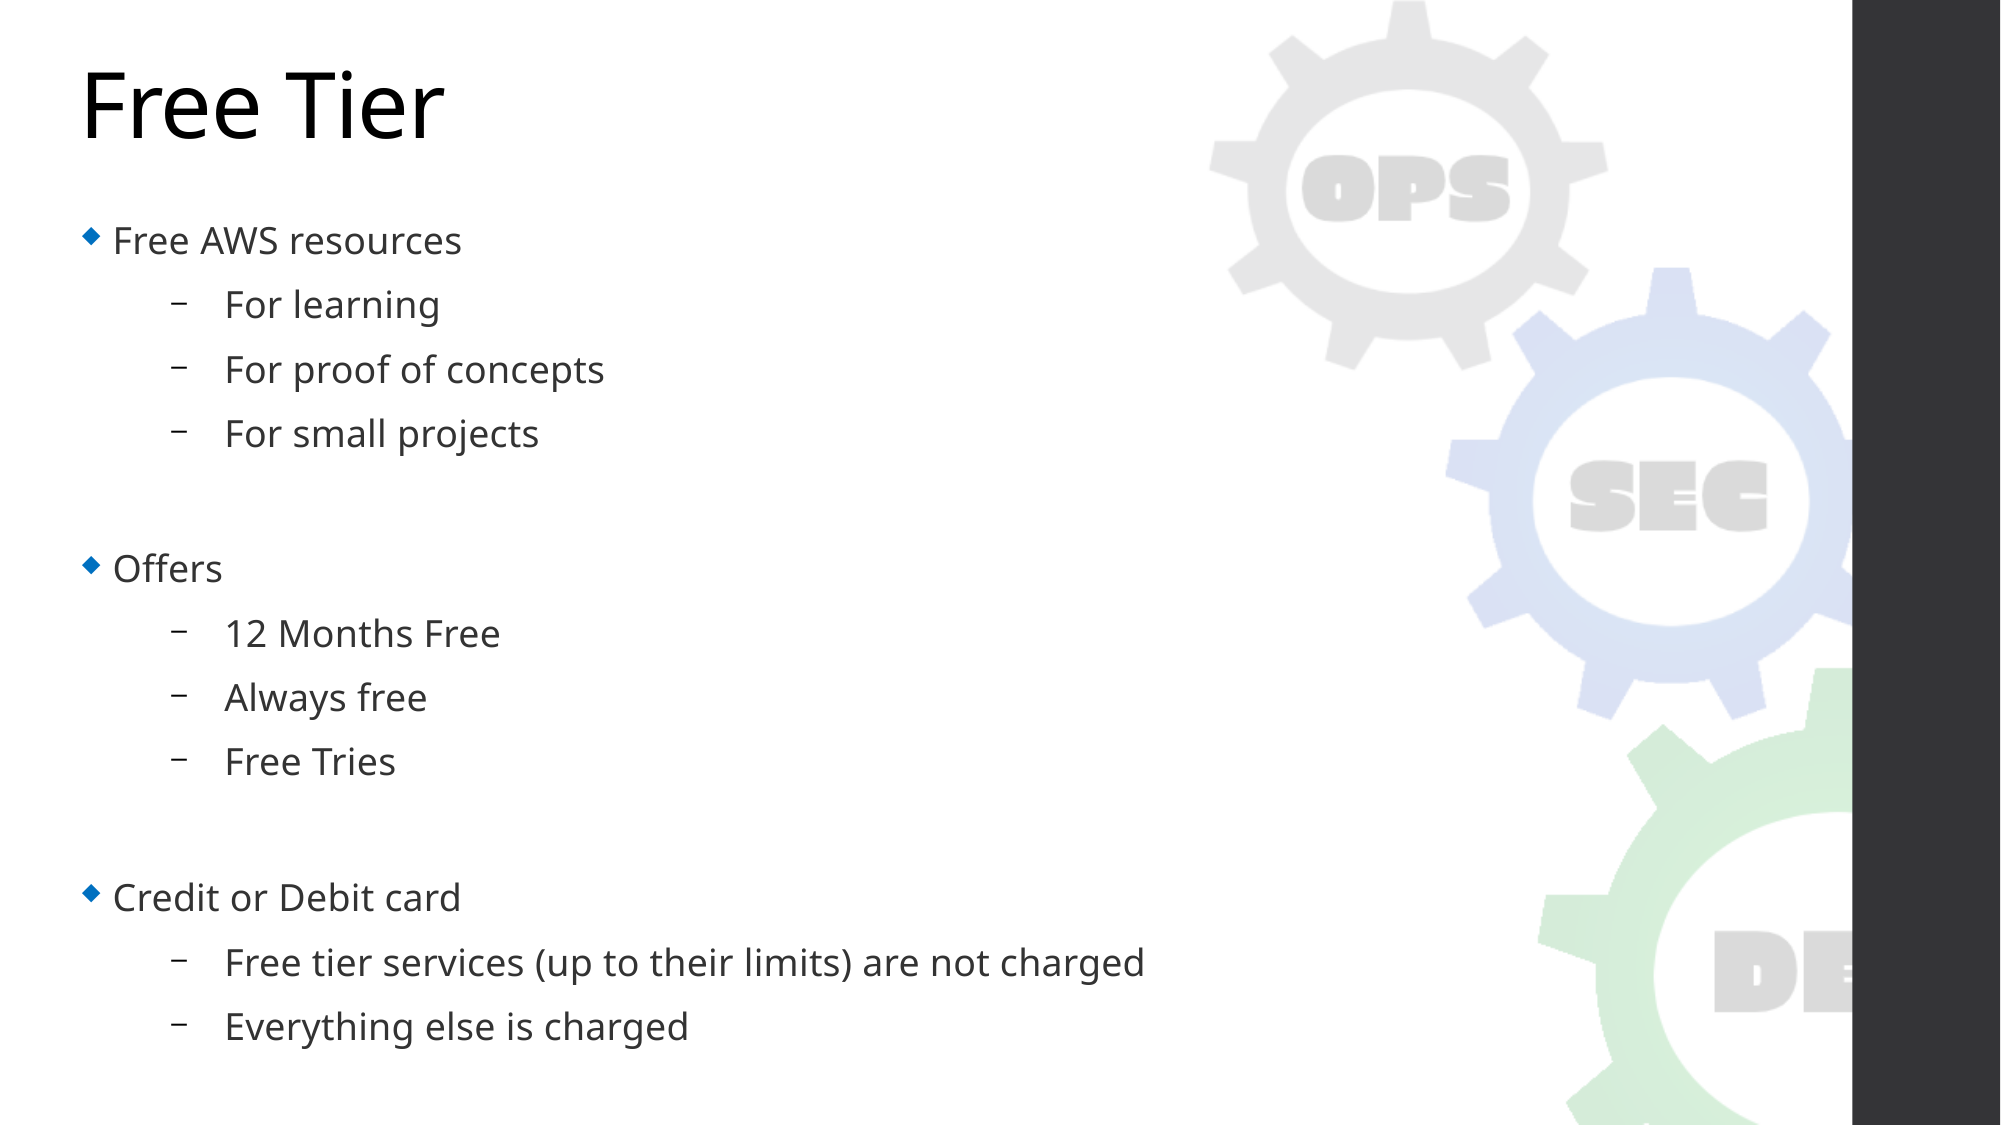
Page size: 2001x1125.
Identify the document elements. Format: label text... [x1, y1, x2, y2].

title Free Tier [64, 33, 1797, 166]
list Free AWS resources For learning For proof of concepts For small projects Offers 12 Months Free Always free Free Tries Credit or Debit card Free tier services (up to their limits) are not charged Everything else is charged [67, 212, 1801, 1088]
